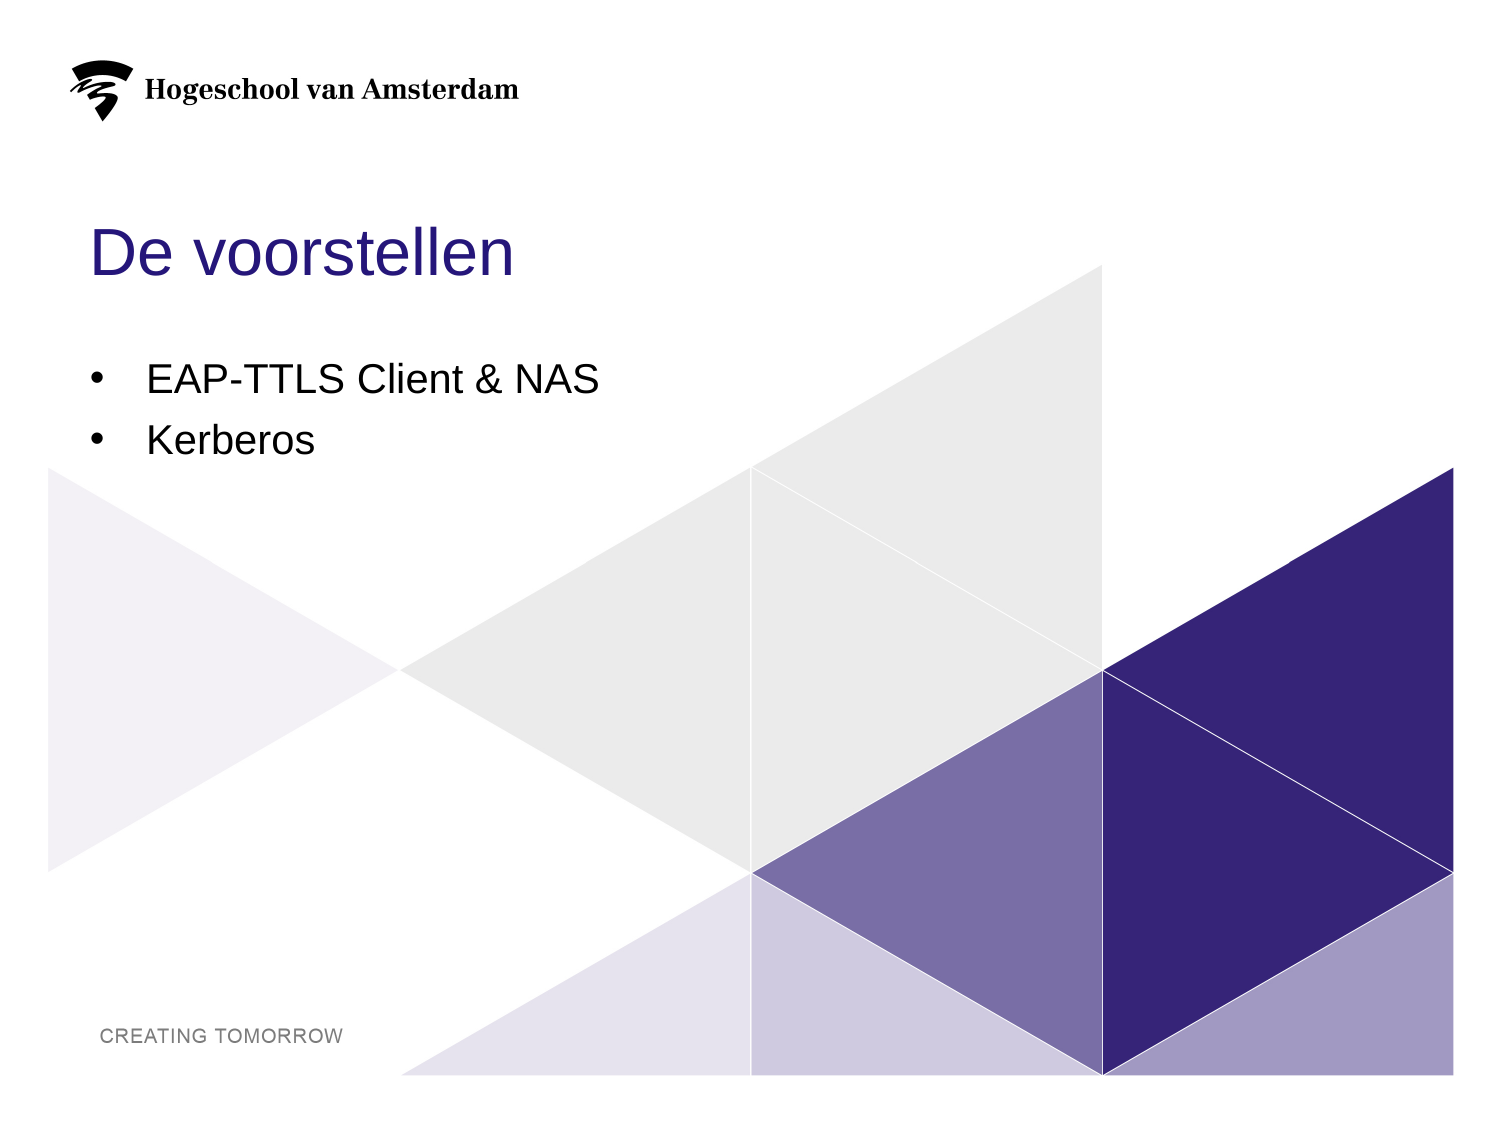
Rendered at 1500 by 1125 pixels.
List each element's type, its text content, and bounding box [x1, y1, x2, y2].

title De voorstellen [75, 154, 1426, 343]
list EAP-TTLS Client & NAS Kerberos [75, 344, 1426, 997]
picture [0, 0, 1500, 1125]
